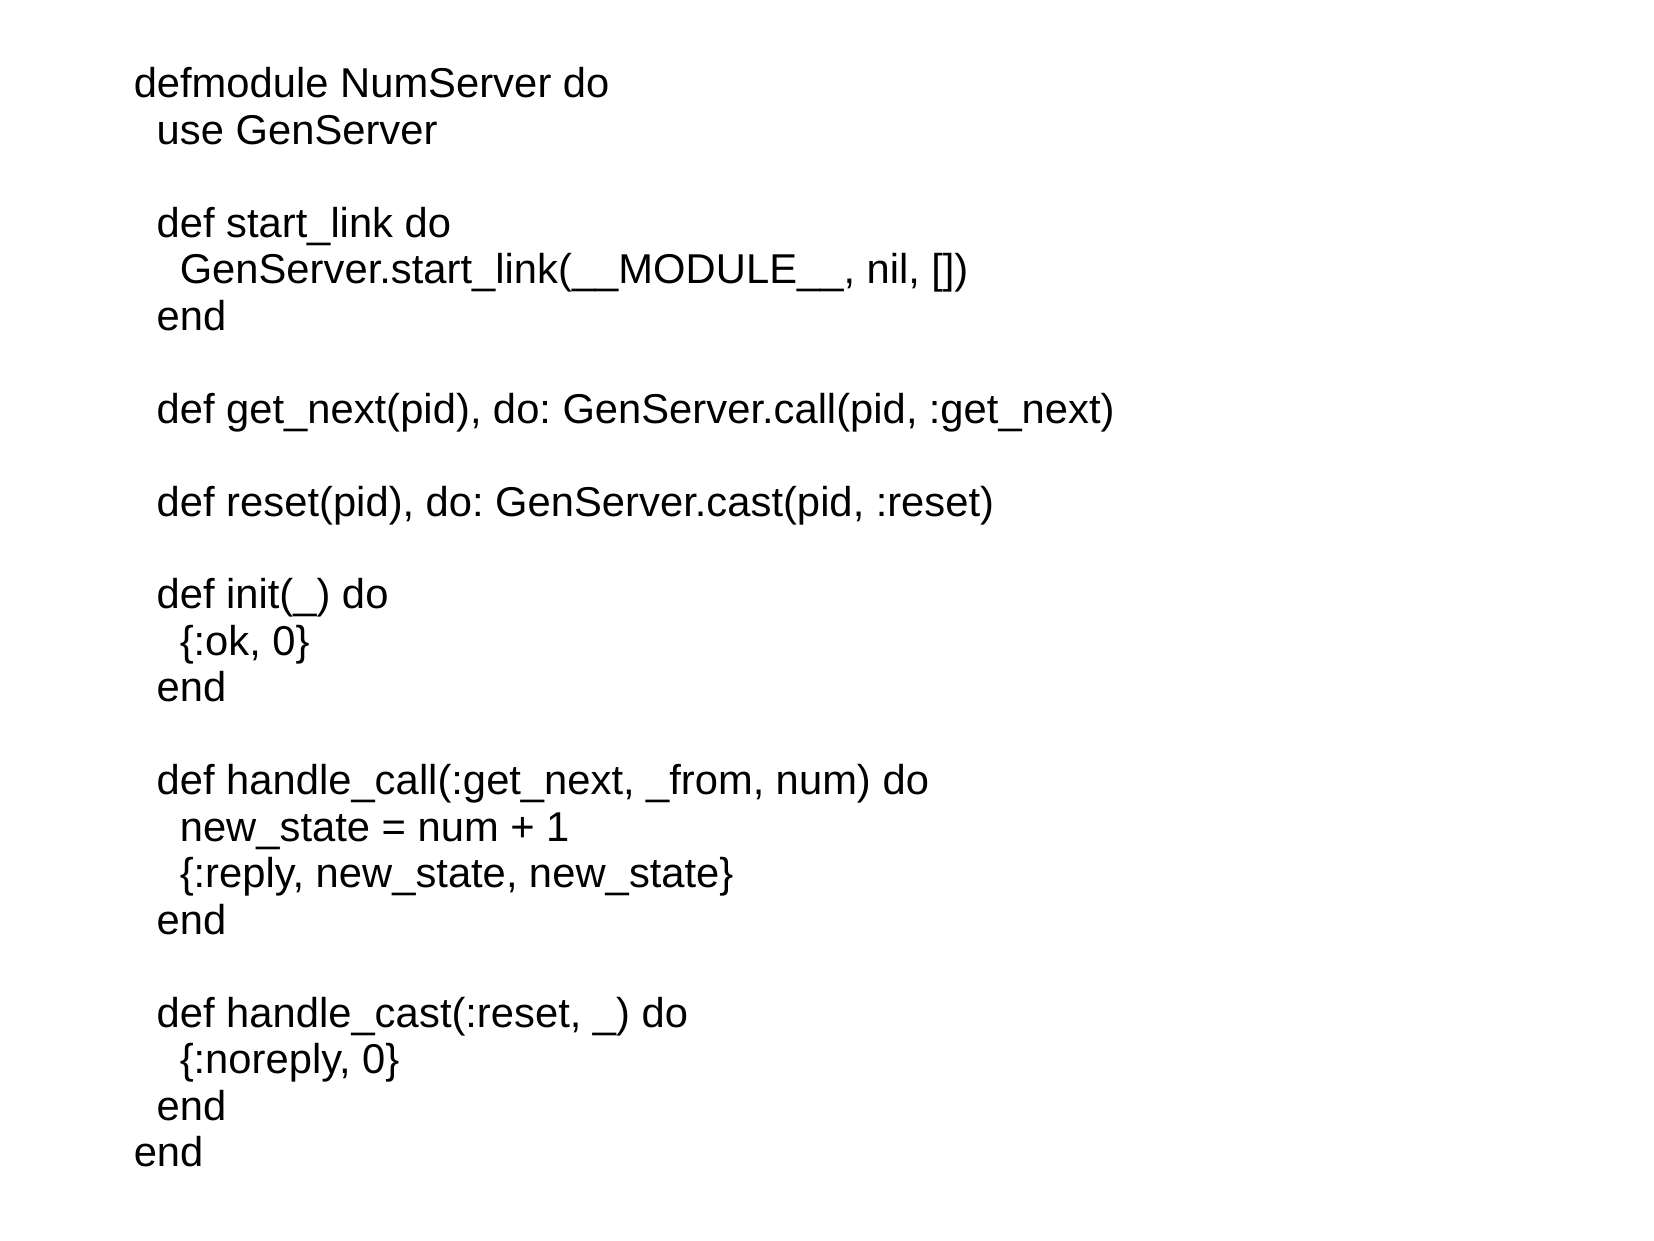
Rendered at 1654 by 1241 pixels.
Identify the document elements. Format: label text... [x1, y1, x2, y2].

subtitle defmodule NumServer do use GenServer def start_link do GenServer.start_link(__MODULE__, nil, []) end def get_next(pid), do: GenServer.call(pid, :get_next) def reset(pid), do: GenServer.cast(pid, :reset) def init(_) do {:ok, 0} end def handle_call(:get_next, _from, num) do new_state = num + 1 {:reply, new_state, new_state} end def handle_cast(:reset, _) do {:noreply, 0} end end [133, 60, 1561, 1241]
